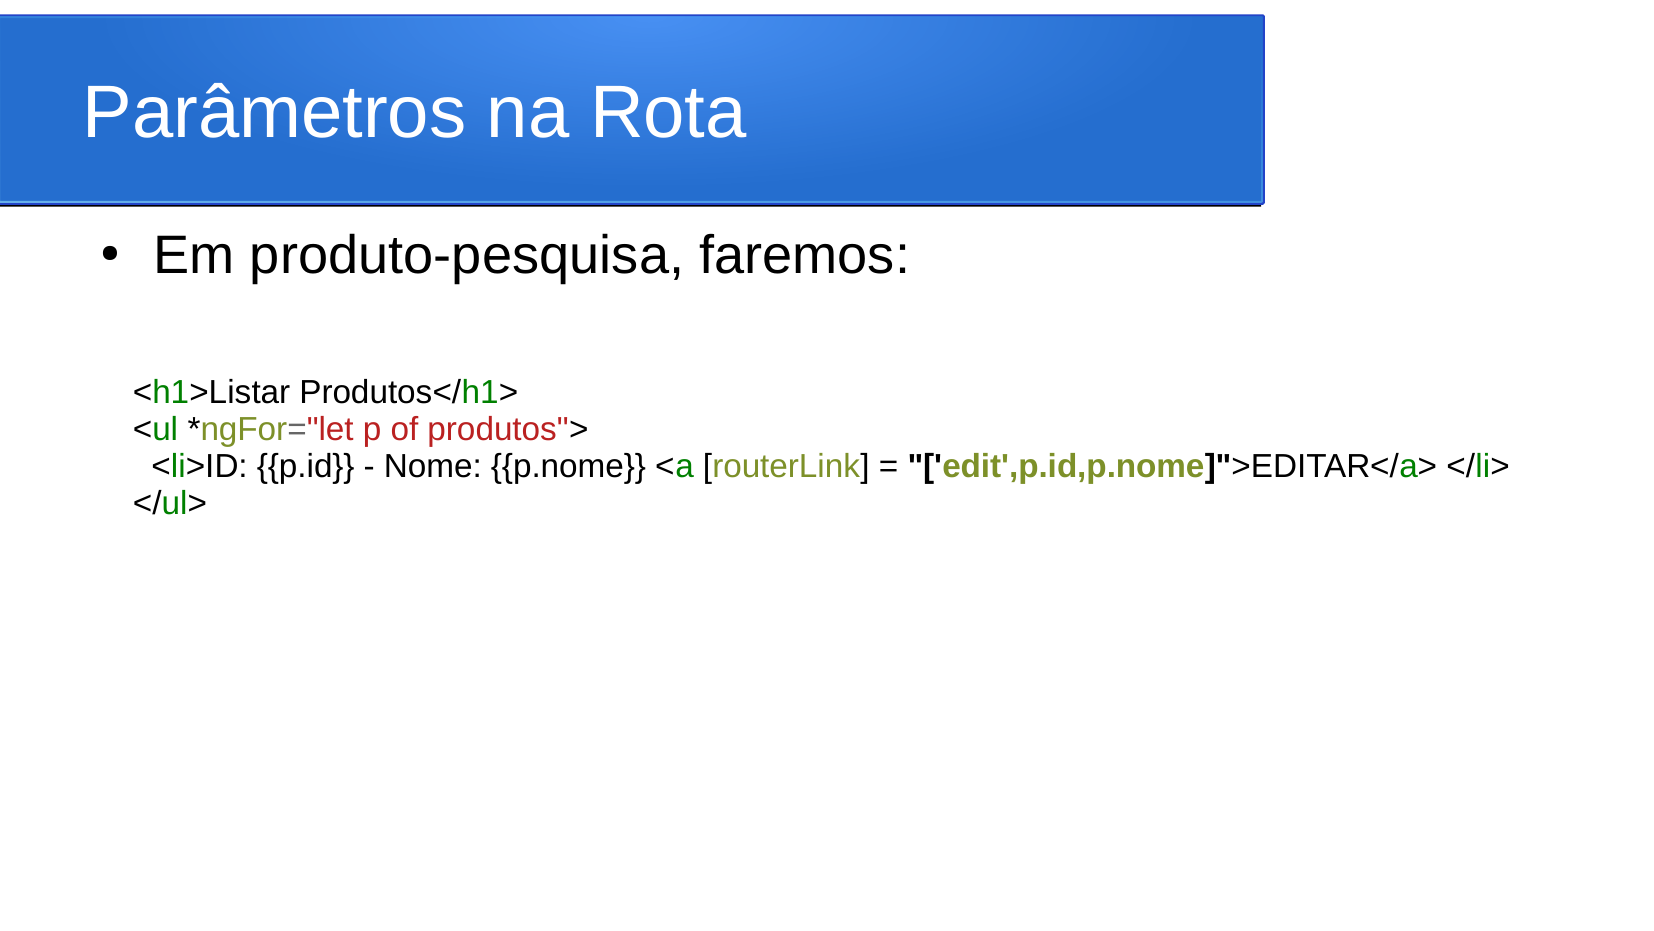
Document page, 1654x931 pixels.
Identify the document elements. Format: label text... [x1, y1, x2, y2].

list Em produto-pesquisa, faremos: [82, 224, 1571, 764]
text_box <h1>Listar Produtos</h1> <ul *ngFor="let p of produtos"> <li>ID: {{p.id}} - Nome: {{p.nome}} <a [routerLink] = "['edit',p.id,p.nome]">EDITAR</a> </li> </ul> [118, 366, 1583, 591]
title Parâmetros na Rota [82, 35, 1235, 189]
